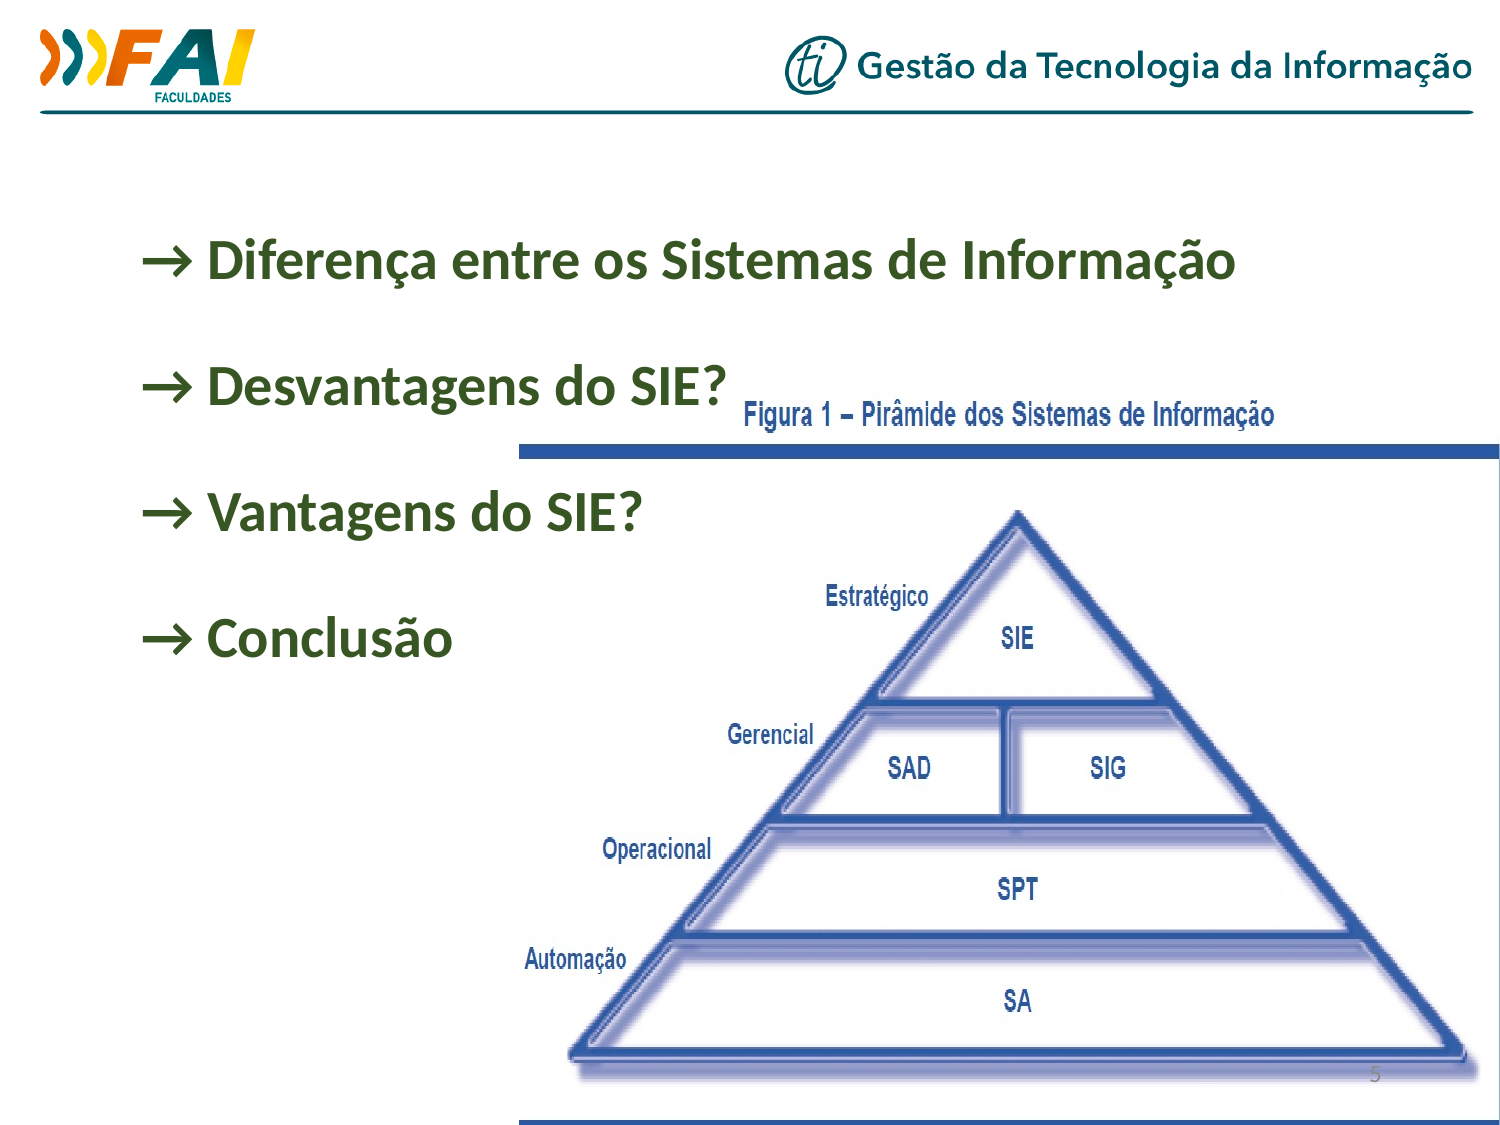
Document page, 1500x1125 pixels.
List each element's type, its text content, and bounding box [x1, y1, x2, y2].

text_box → Diferença entre os Sistemas de Informação → Desvantagens do SIE? → Vantagens do SIE? → Conclusão [126, 95, 1420, 810]
picture [0, 0, 1500, 1125]
text_box <número> [1059, 1042, 1397, 1103]
